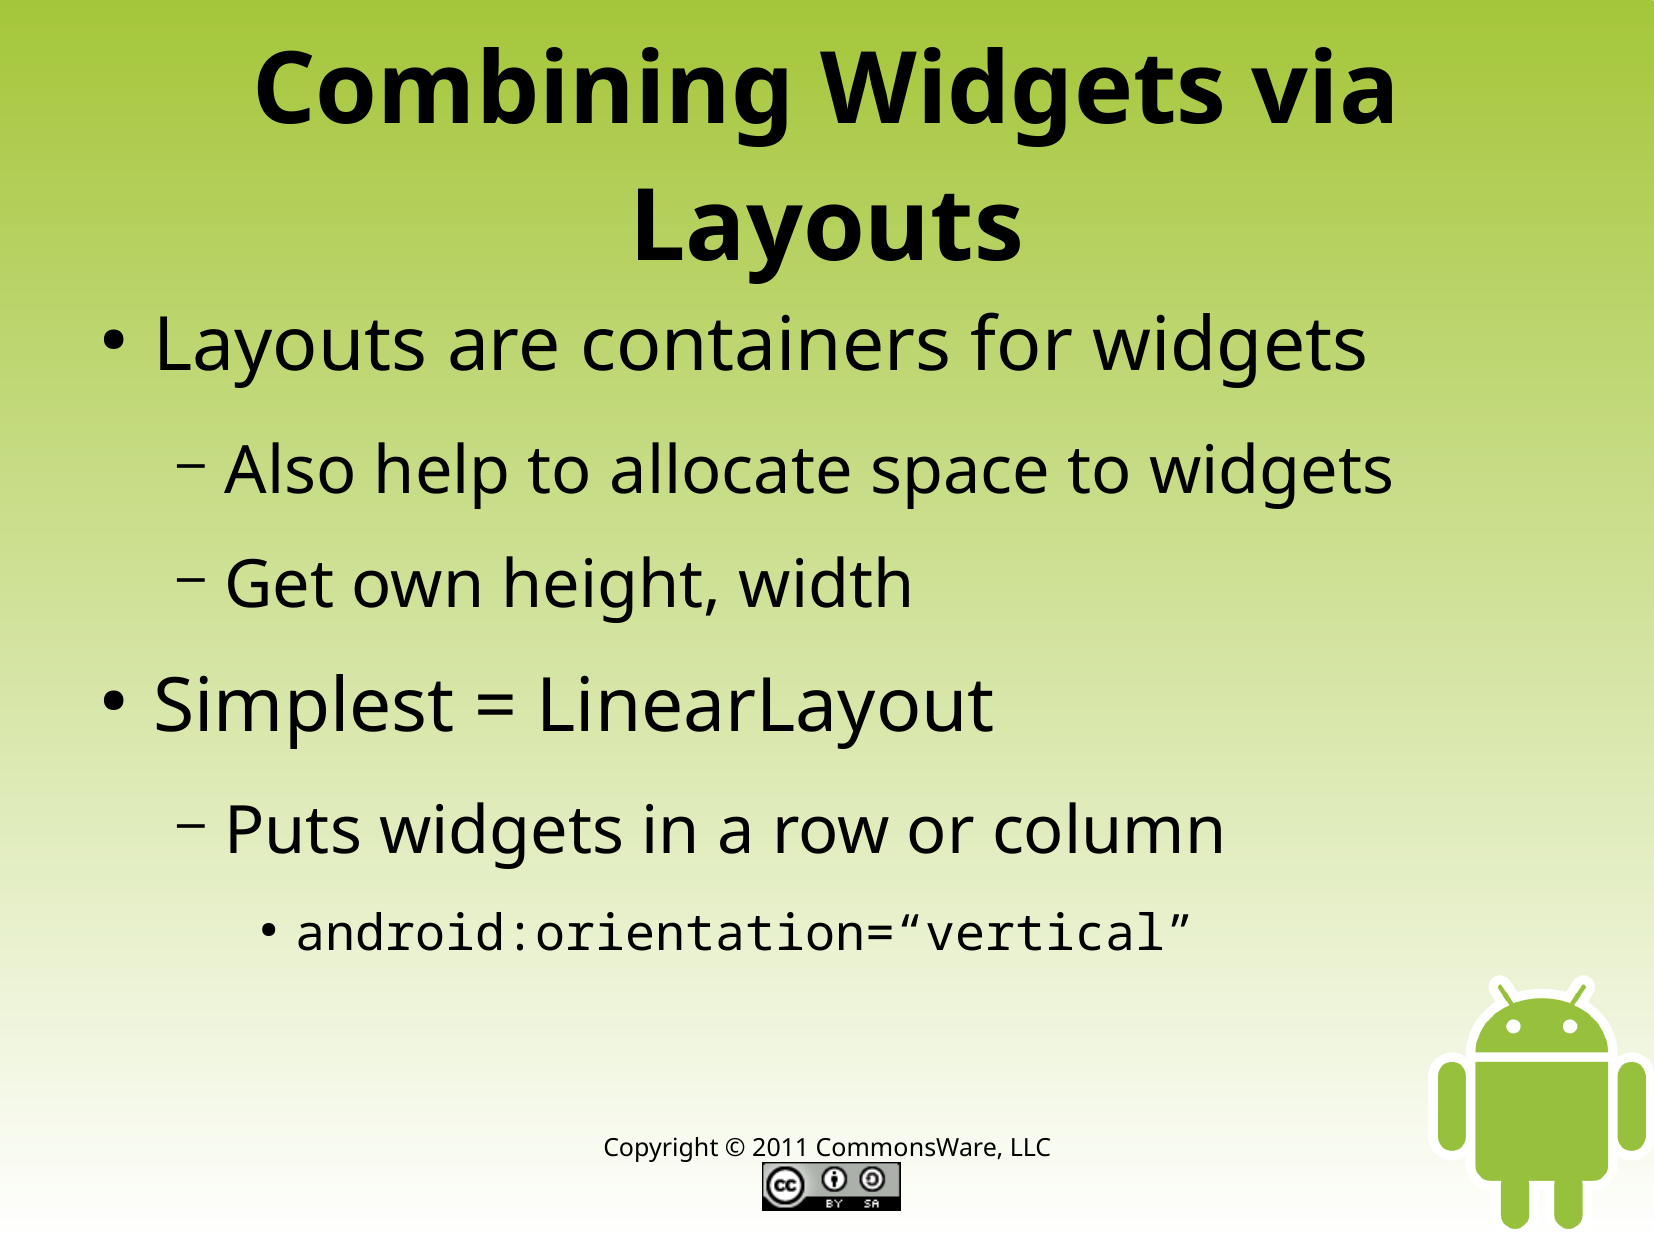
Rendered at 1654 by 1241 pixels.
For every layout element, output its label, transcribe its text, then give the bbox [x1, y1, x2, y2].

title Combining Widgets via Layouts [82, 49, 1571, 257]
picture [1428, 975, 1654, 1238]
list Layouts are containers for widgets Also help to allocate space to widgets Get own height, width Simplest = LinearLayout Puts widgets in a row or column android:orientation=“vertical” [82, 290, 1571, 1109]
picture [762, 1162, 901, 1211]
